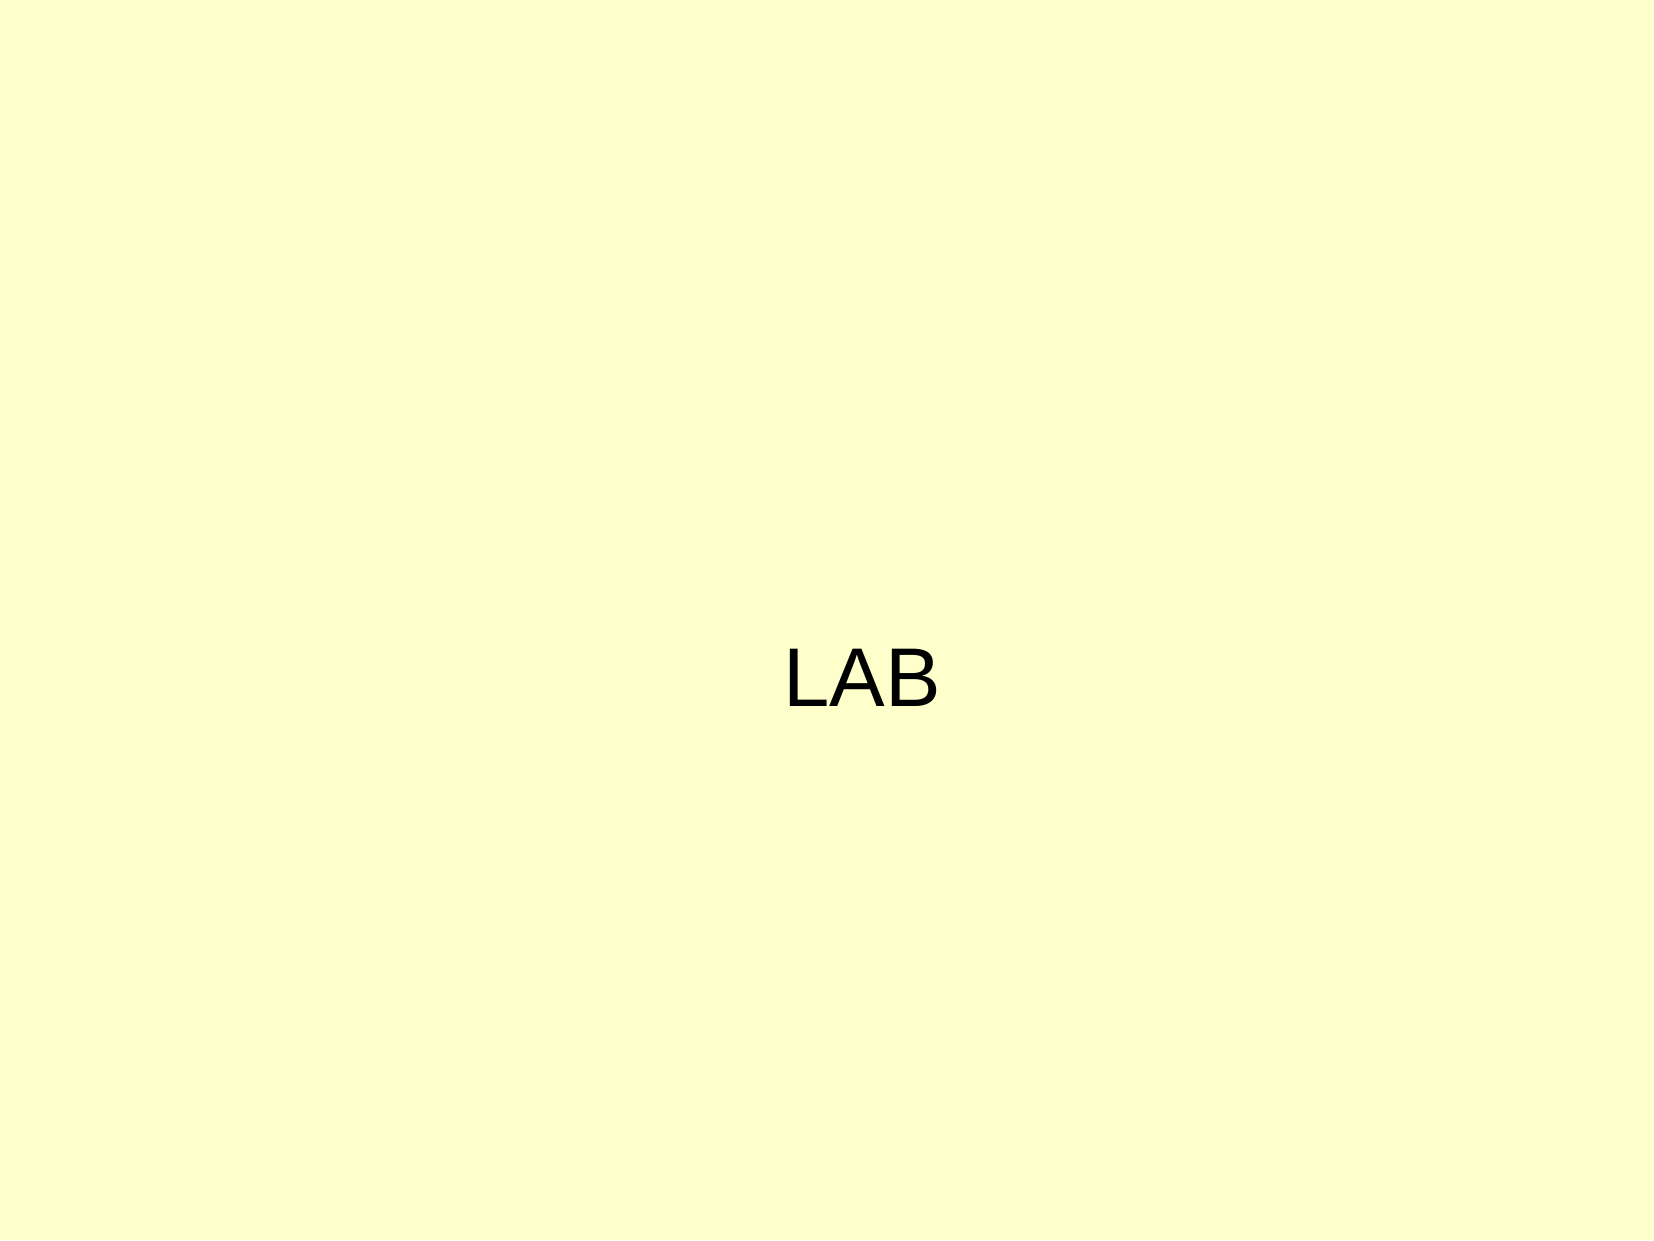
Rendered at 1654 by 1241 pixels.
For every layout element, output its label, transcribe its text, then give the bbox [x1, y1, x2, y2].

list LAB [82, 290, 1571, 1109]
